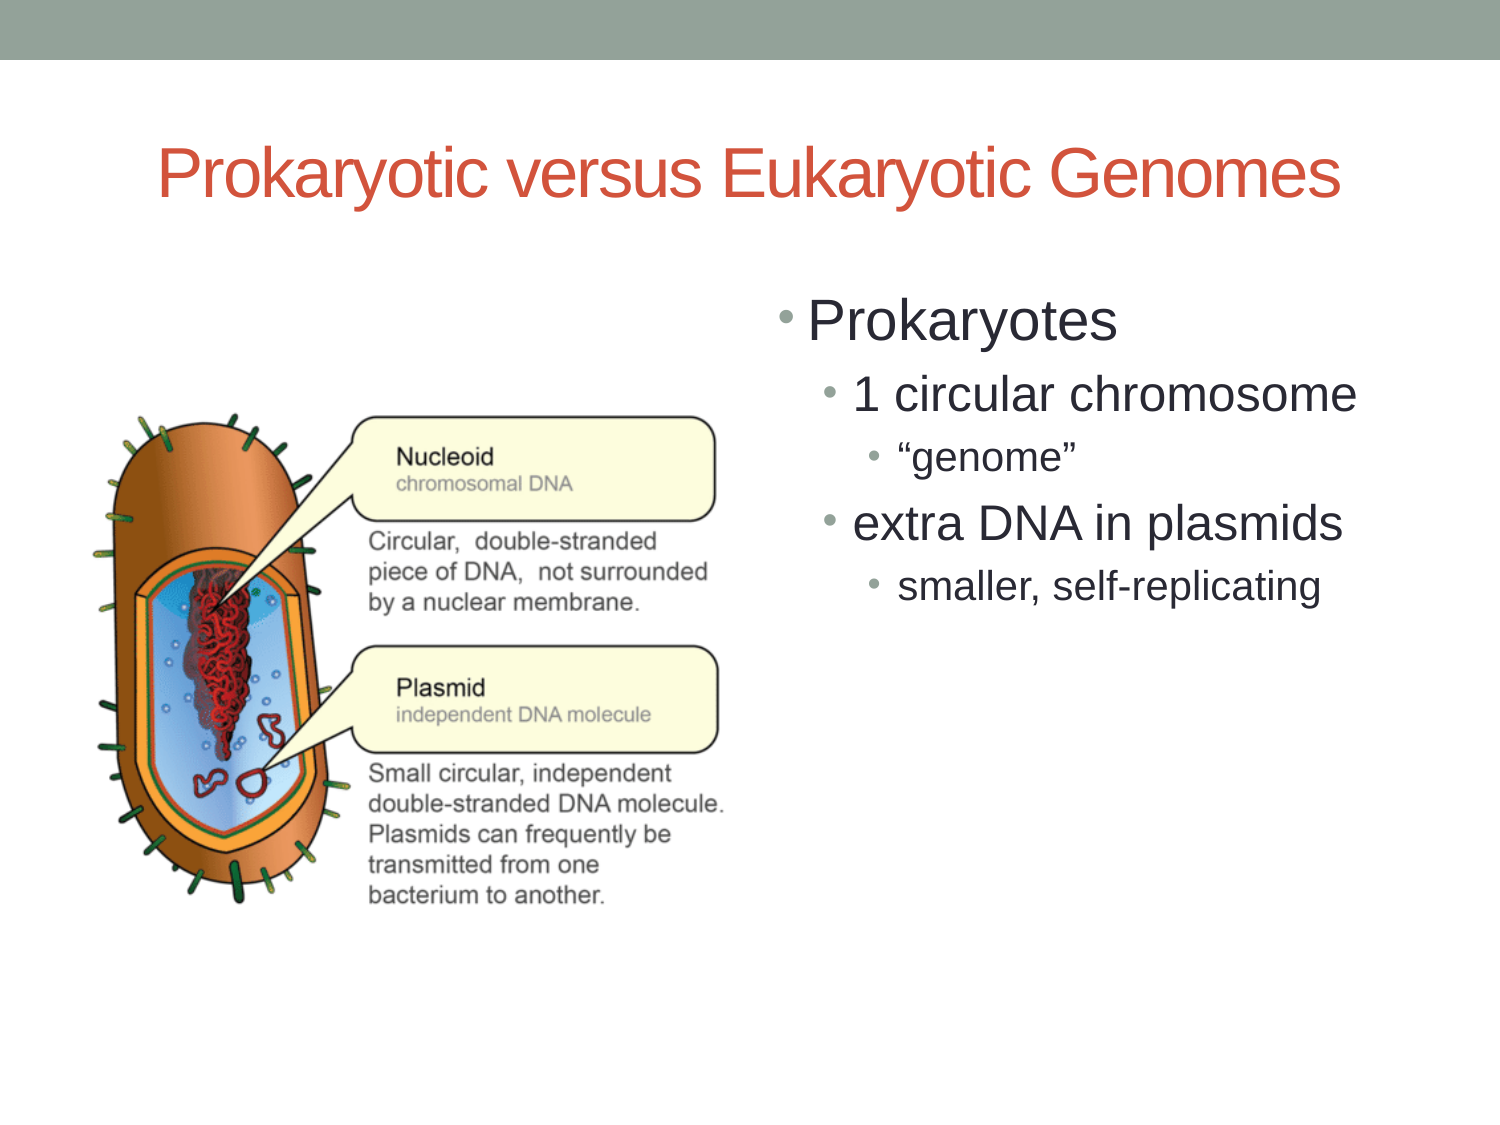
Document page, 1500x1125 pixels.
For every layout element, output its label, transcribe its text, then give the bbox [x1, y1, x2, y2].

picture [75, 274, 738, 1049]
title Prokaryotic versus Eukaryotic Genomes [75, 87, 1425, 250]
list Prokaryotes 1 circular chromosome “genome” extra DNA in plasmids smaller, self-replicating [762, 274, 1425, 1049]
